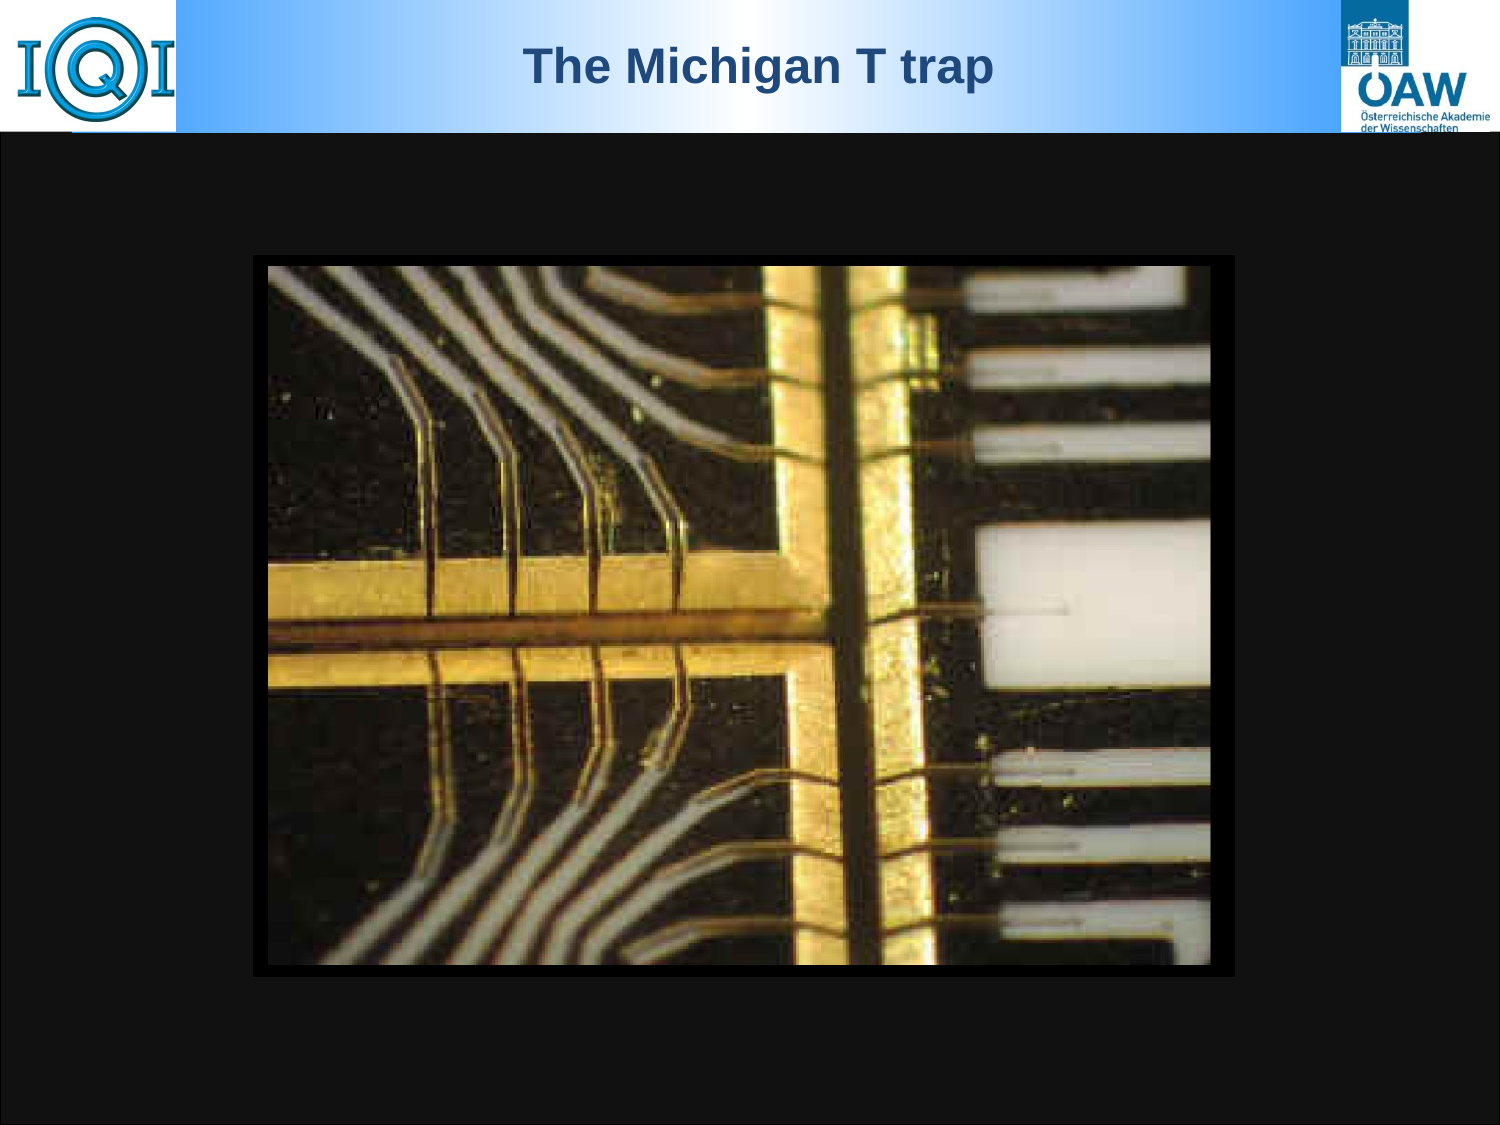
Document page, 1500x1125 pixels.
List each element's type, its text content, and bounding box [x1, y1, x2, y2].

text_box [0, 0, 1500, 1125]
text_box The Michigan T trap [507, 25, 1010, 102]
picture [1341, 0, 1490, 133]
picture [253, 255, 1235, 977]
picture [54, 25, 137, 112]
picture [12, 17, 175, 122]
